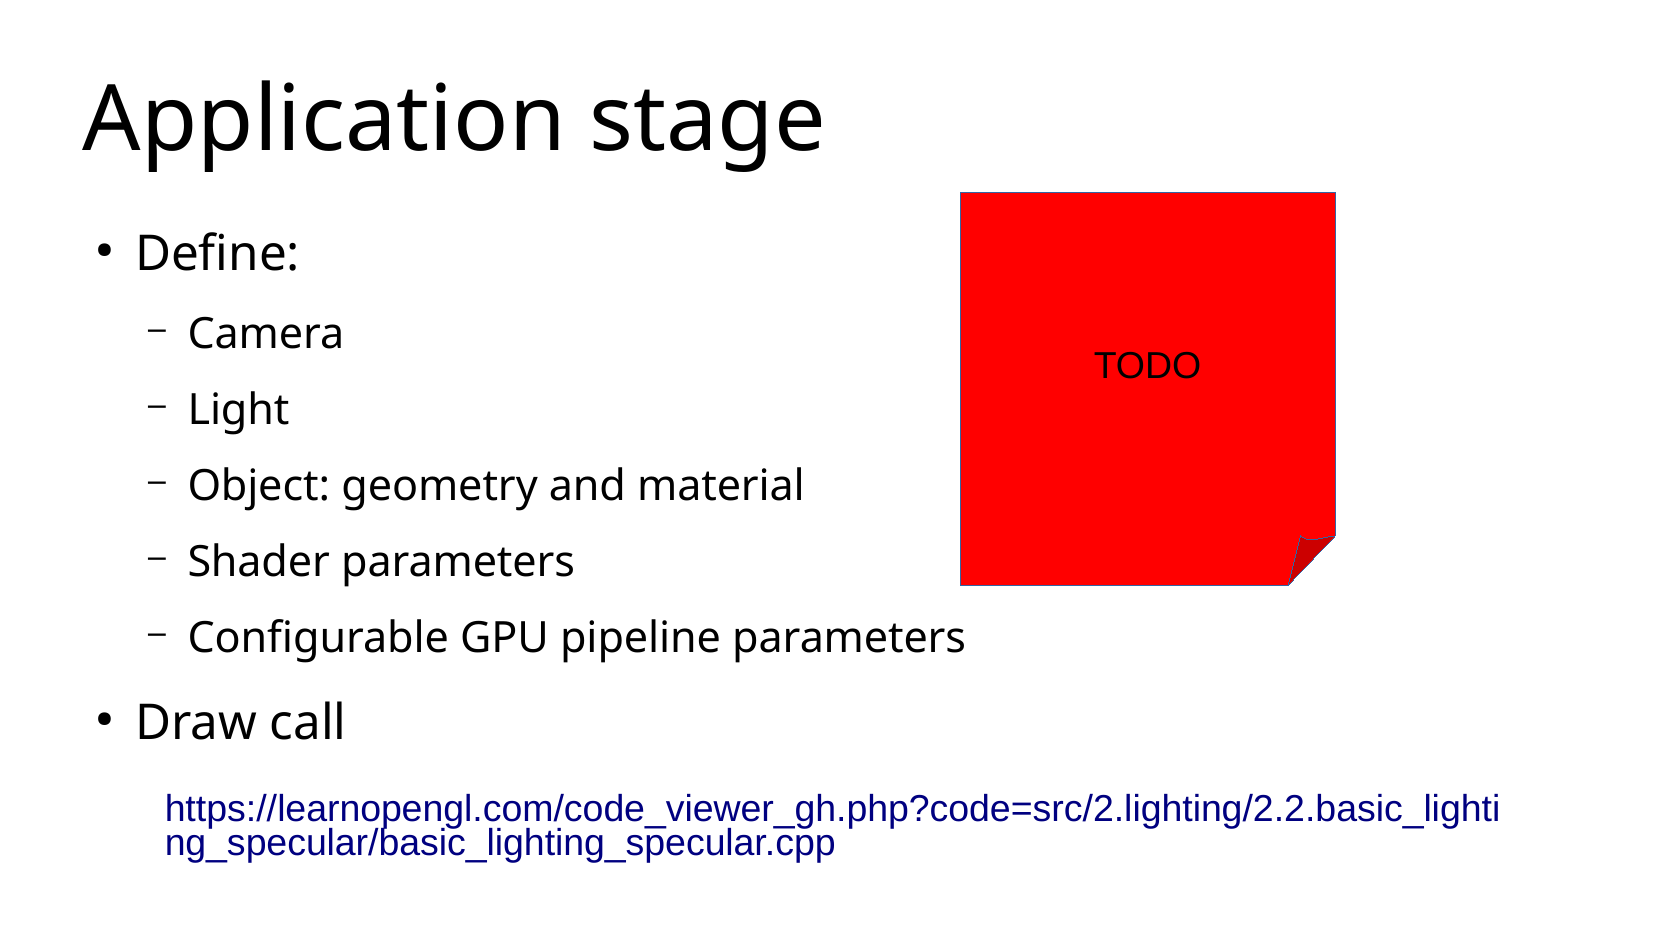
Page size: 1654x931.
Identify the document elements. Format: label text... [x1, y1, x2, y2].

title Application stage [82, 37, 1571, 193]
text_box TODO [960, 192, 1336, 586]
text_box https://learnopengl.com/code_viewer_gh.php?code=src/2.lighting/2.2.basic_lighting_specular/basic_lighting_specular.cpp [150, 780, 1531, 837]
list Define: Camera Light Object: geometry and material Shader parameters Configurable GPU pipeline parameters Draw call [82, 217, 1571, 758]
